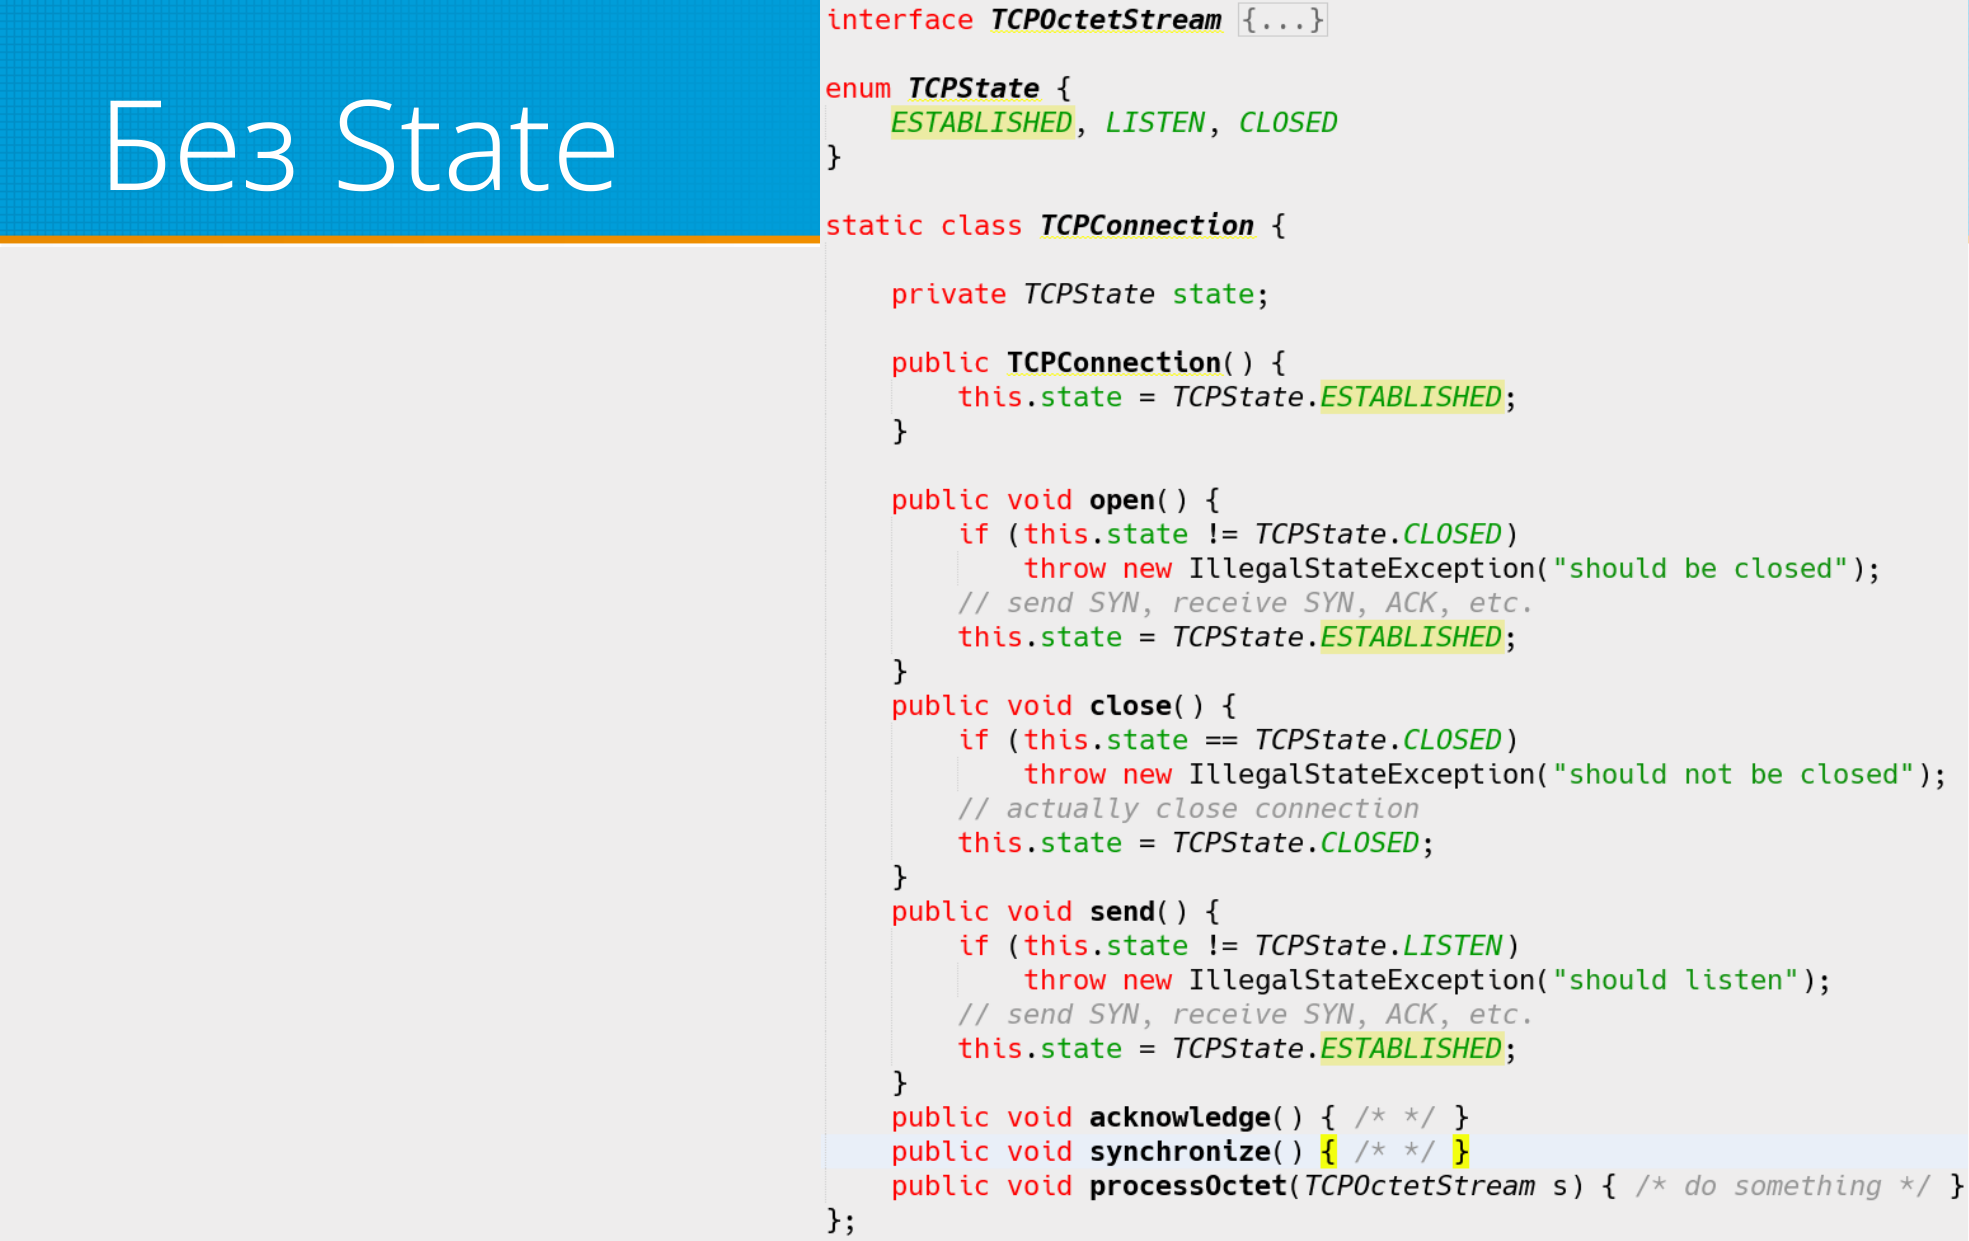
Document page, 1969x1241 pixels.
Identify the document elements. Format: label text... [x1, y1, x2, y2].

picture [0, 0, 1969, 1241]
title Без State [98, 19, 820, 227]
